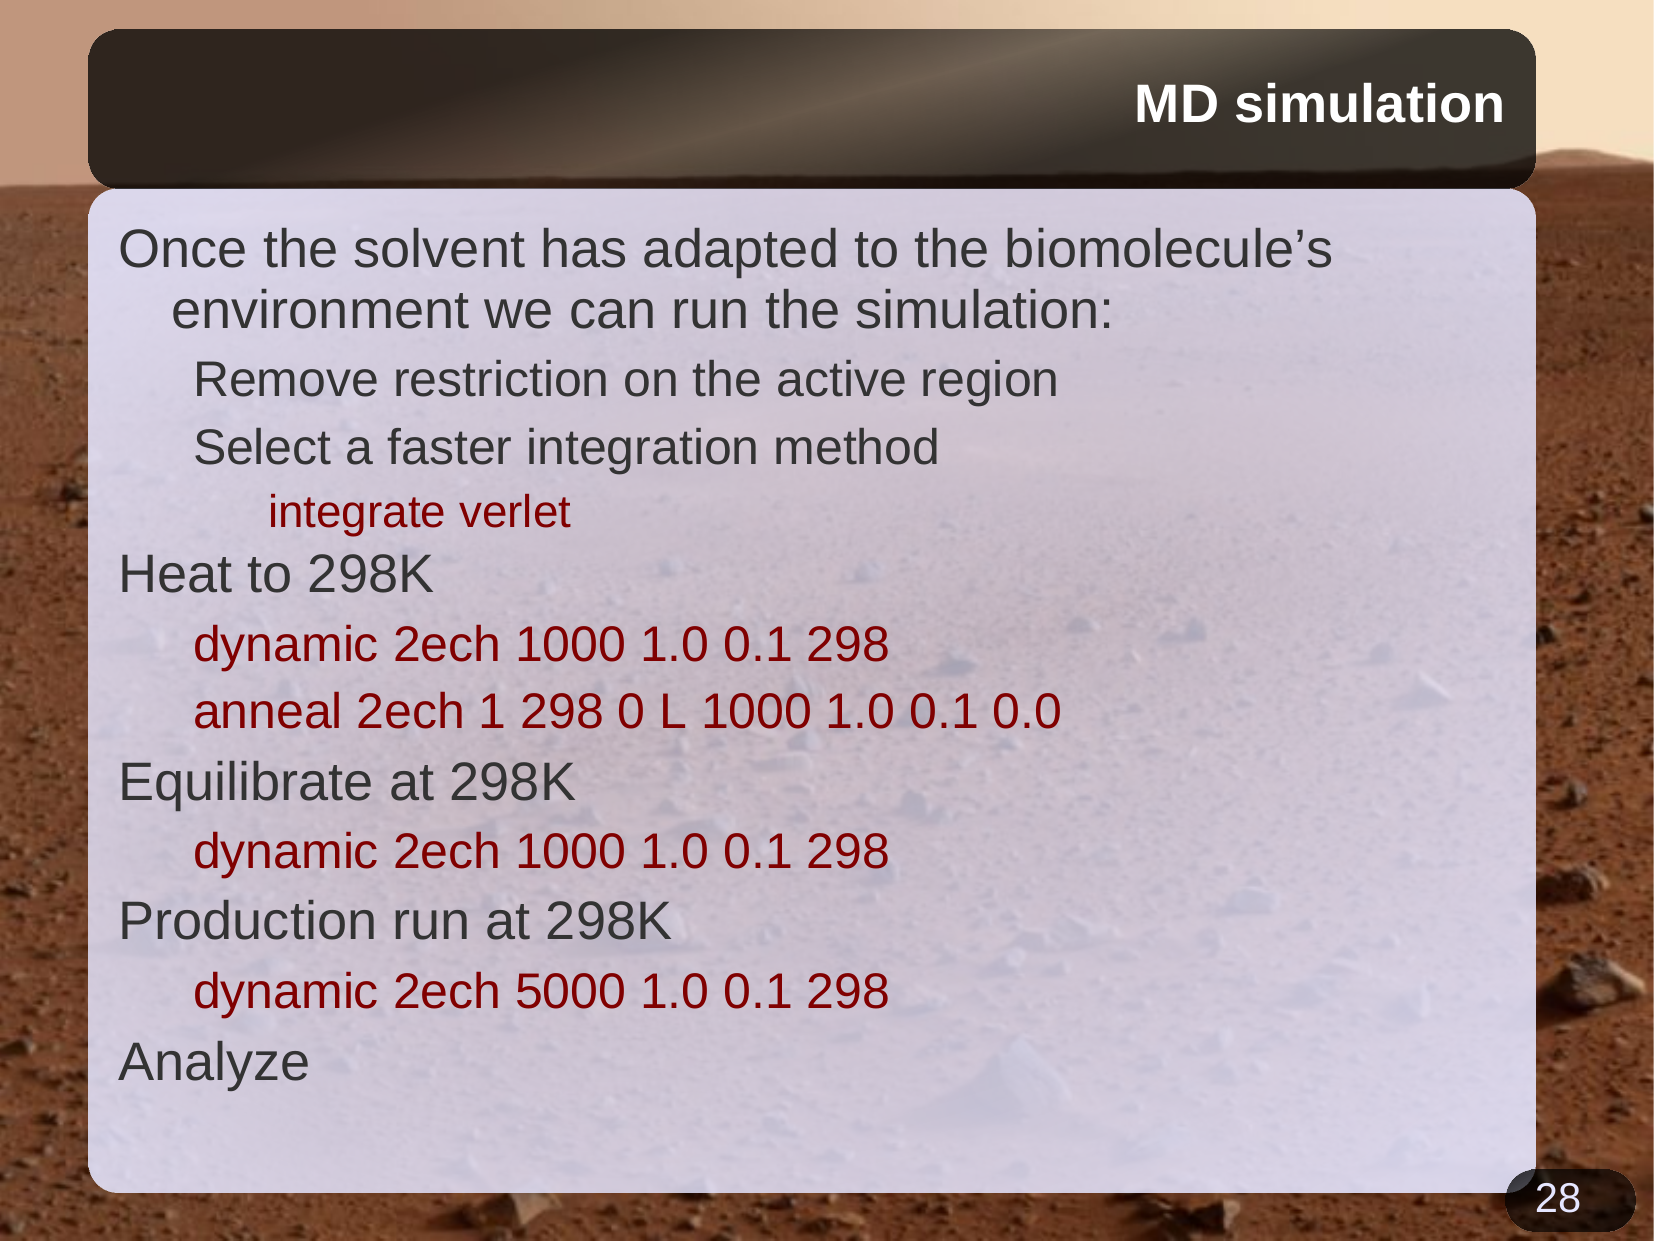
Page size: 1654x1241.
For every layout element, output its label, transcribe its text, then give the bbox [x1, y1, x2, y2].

picture [0, 0, 1654, 1241]
list Once the solvent has adapted to the biomolecule’s environment we can run the simulation: Remove restriction on the active region Select a faster integration method integrate verlet Heat to 298K dynamic 2ech 1000 1.0 0.1 298 anneal 2ech 1 298 0 L 1000 1.0 0.1 0.0 Equilibrate at 298K dynamic 2ech 1000 1.0 0.1 298 Production run at 298K dynamic 2ech 5000 1.0 0.1 298 Analyze [118, 218, 1477, 1164]
title MD simulation [118, 59, 1506, 148]
